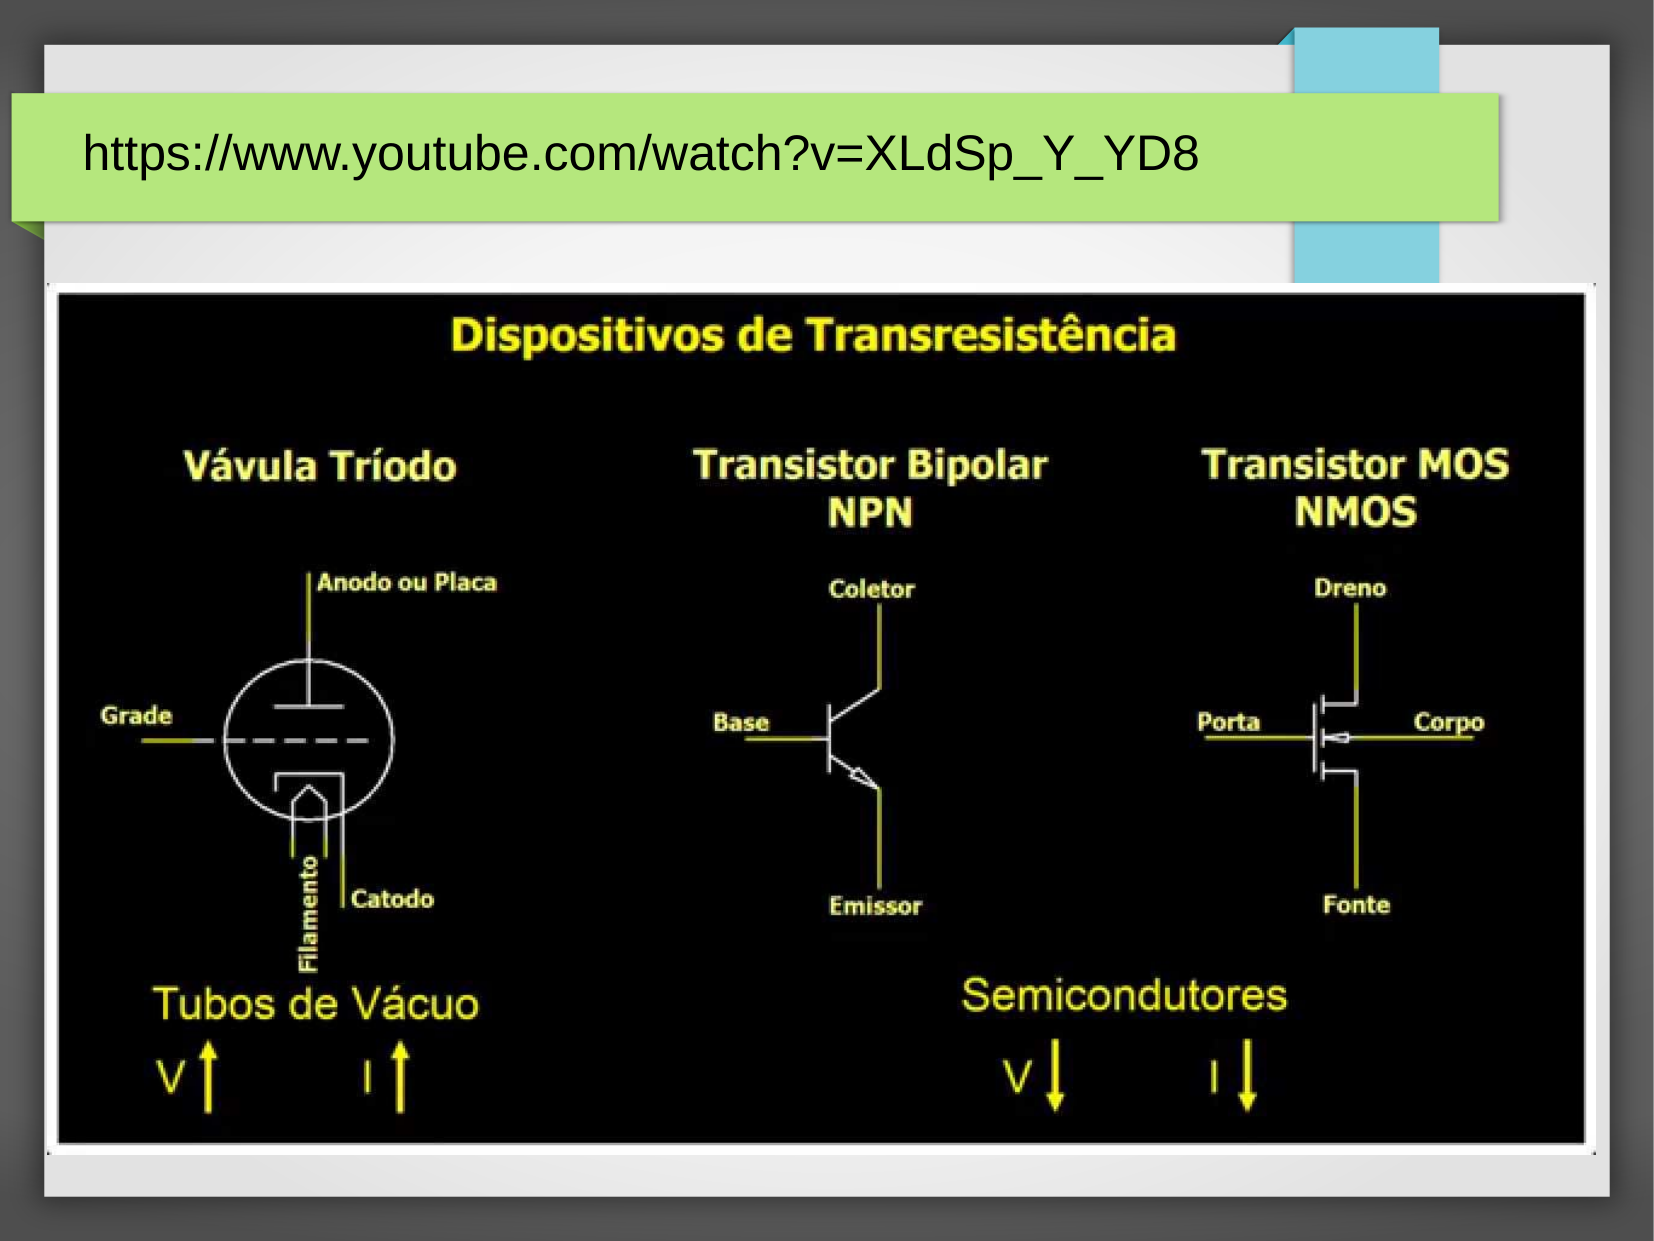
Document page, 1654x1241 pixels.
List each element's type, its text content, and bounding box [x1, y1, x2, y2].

picture [0, 0, 1654, 1241]
title https://www.youtube.com/watch?v=XLdSp_Y_YD8 [82, 94, 1264, 213]
